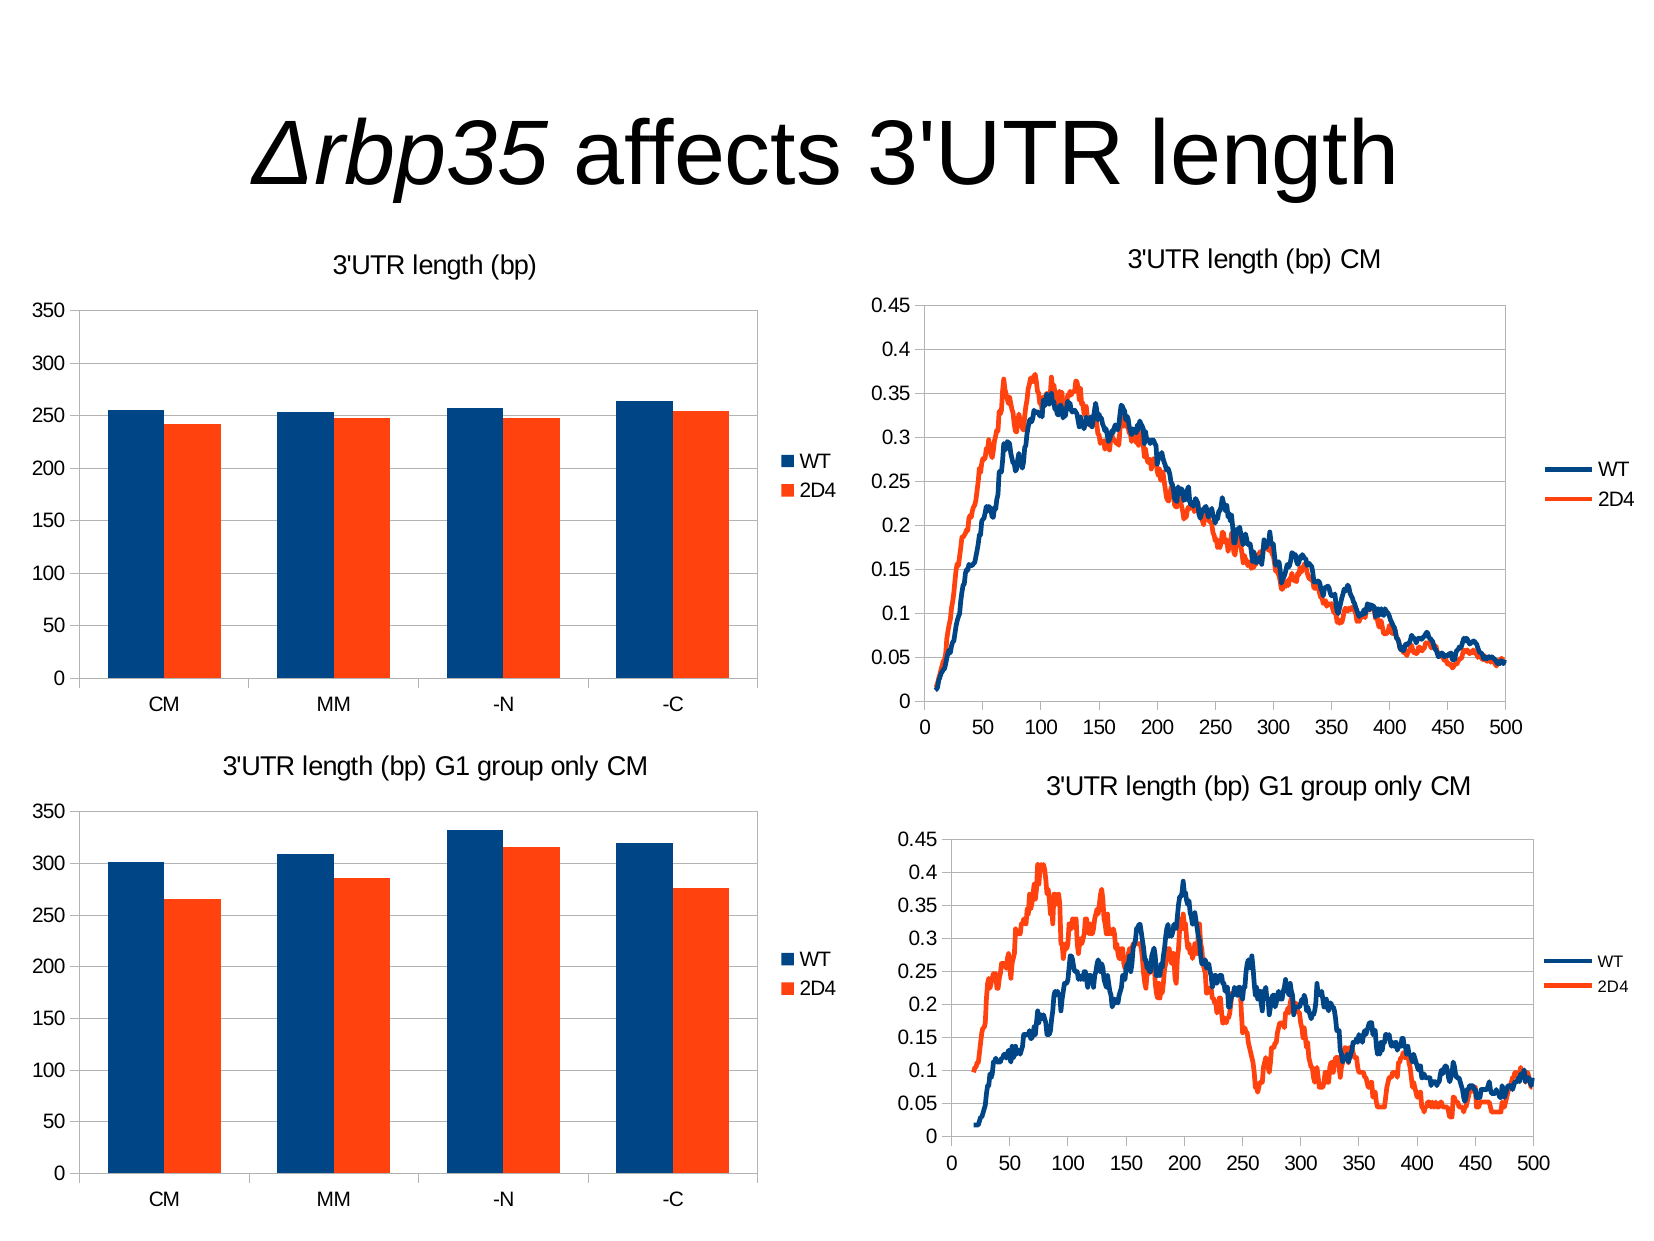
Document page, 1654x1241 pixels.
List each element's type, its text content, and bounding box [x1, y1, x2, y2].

chart [15, 218, 1654, 1222]
title Δrbp35 affects 3'UTR length [82, 49, 1571, 225]
